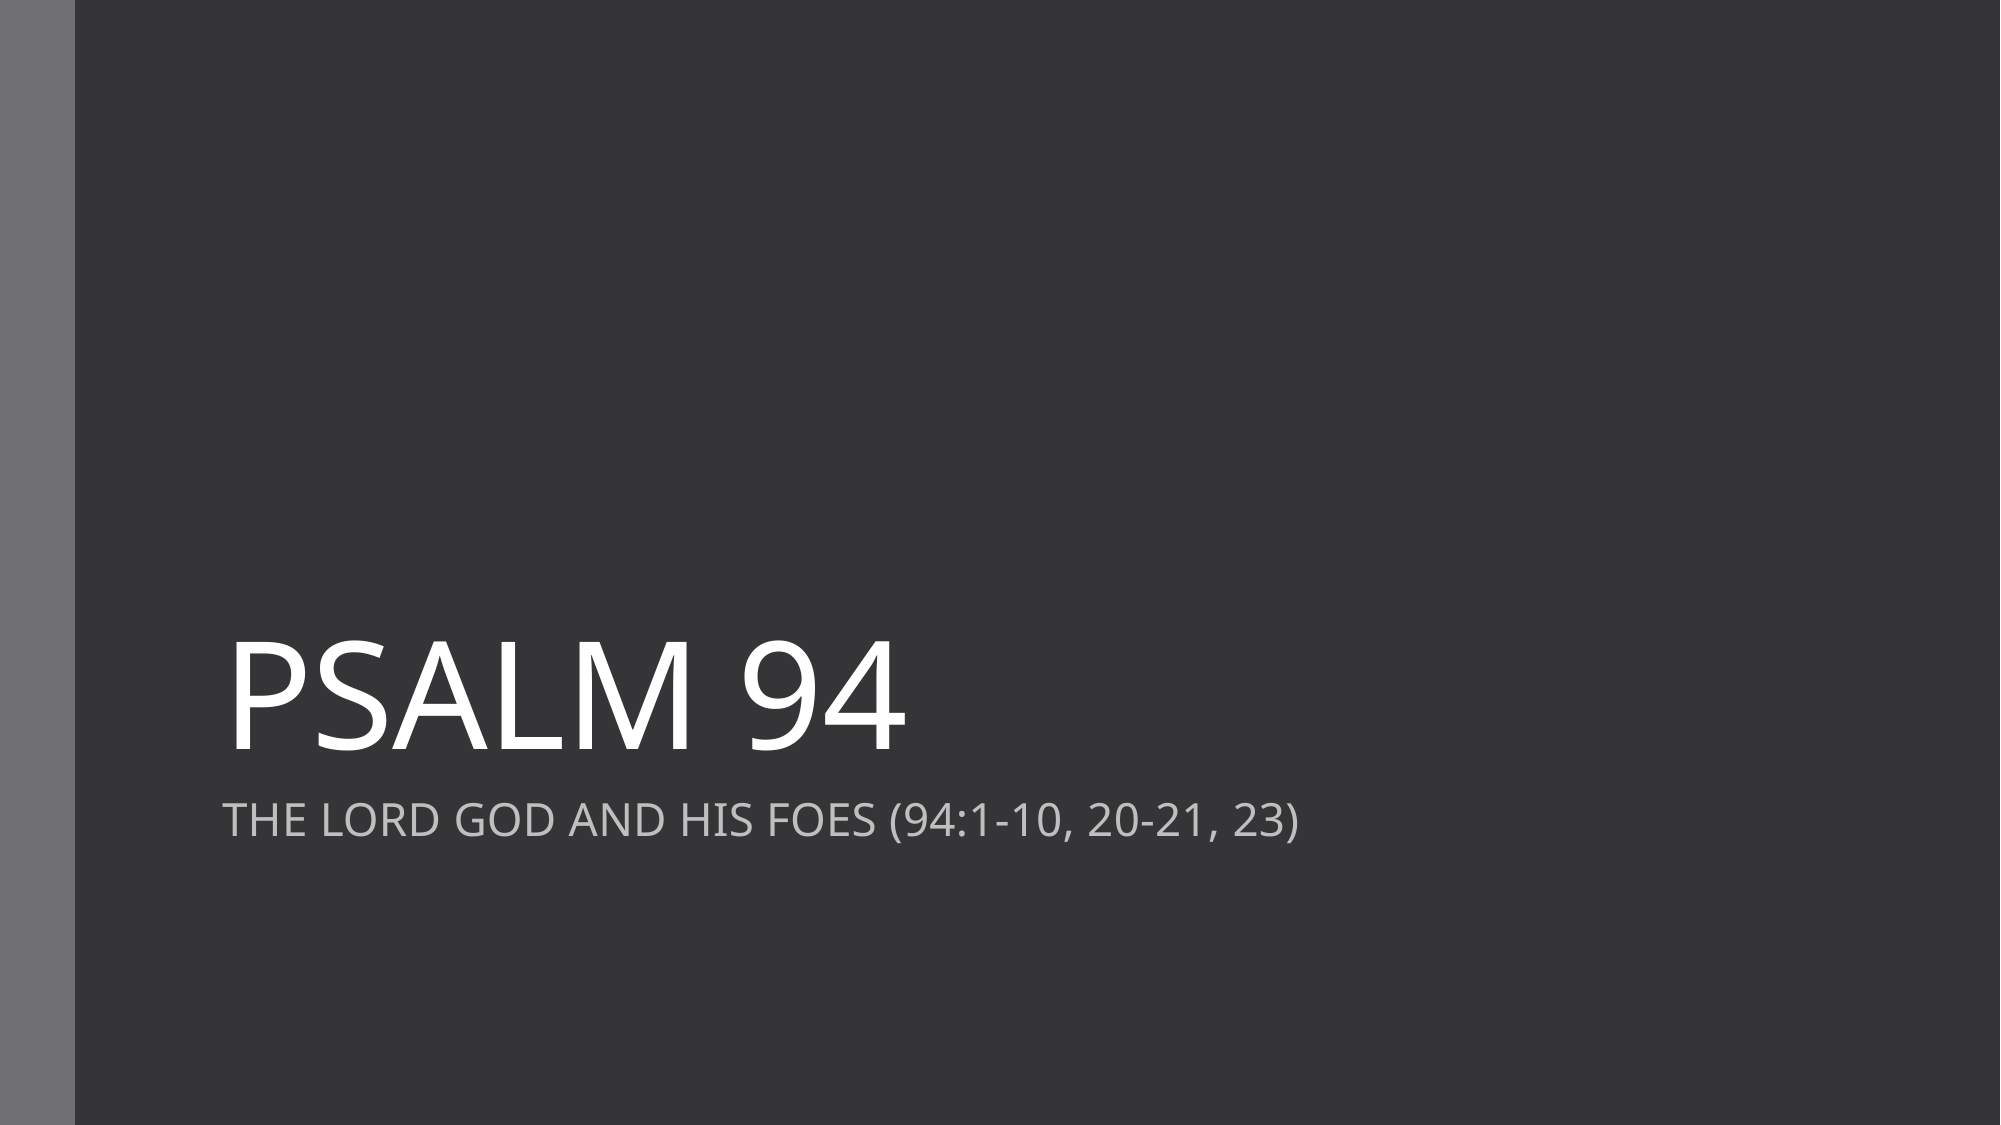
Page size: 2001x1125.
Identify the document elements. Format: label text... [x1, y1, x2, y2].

title PSALM 94 [206, 124, 1752, 787]
subtitle THE LORD GOD AND HIS FOES (94:1-10, 20-21, 23) [206, 787, 1752, 1066]
